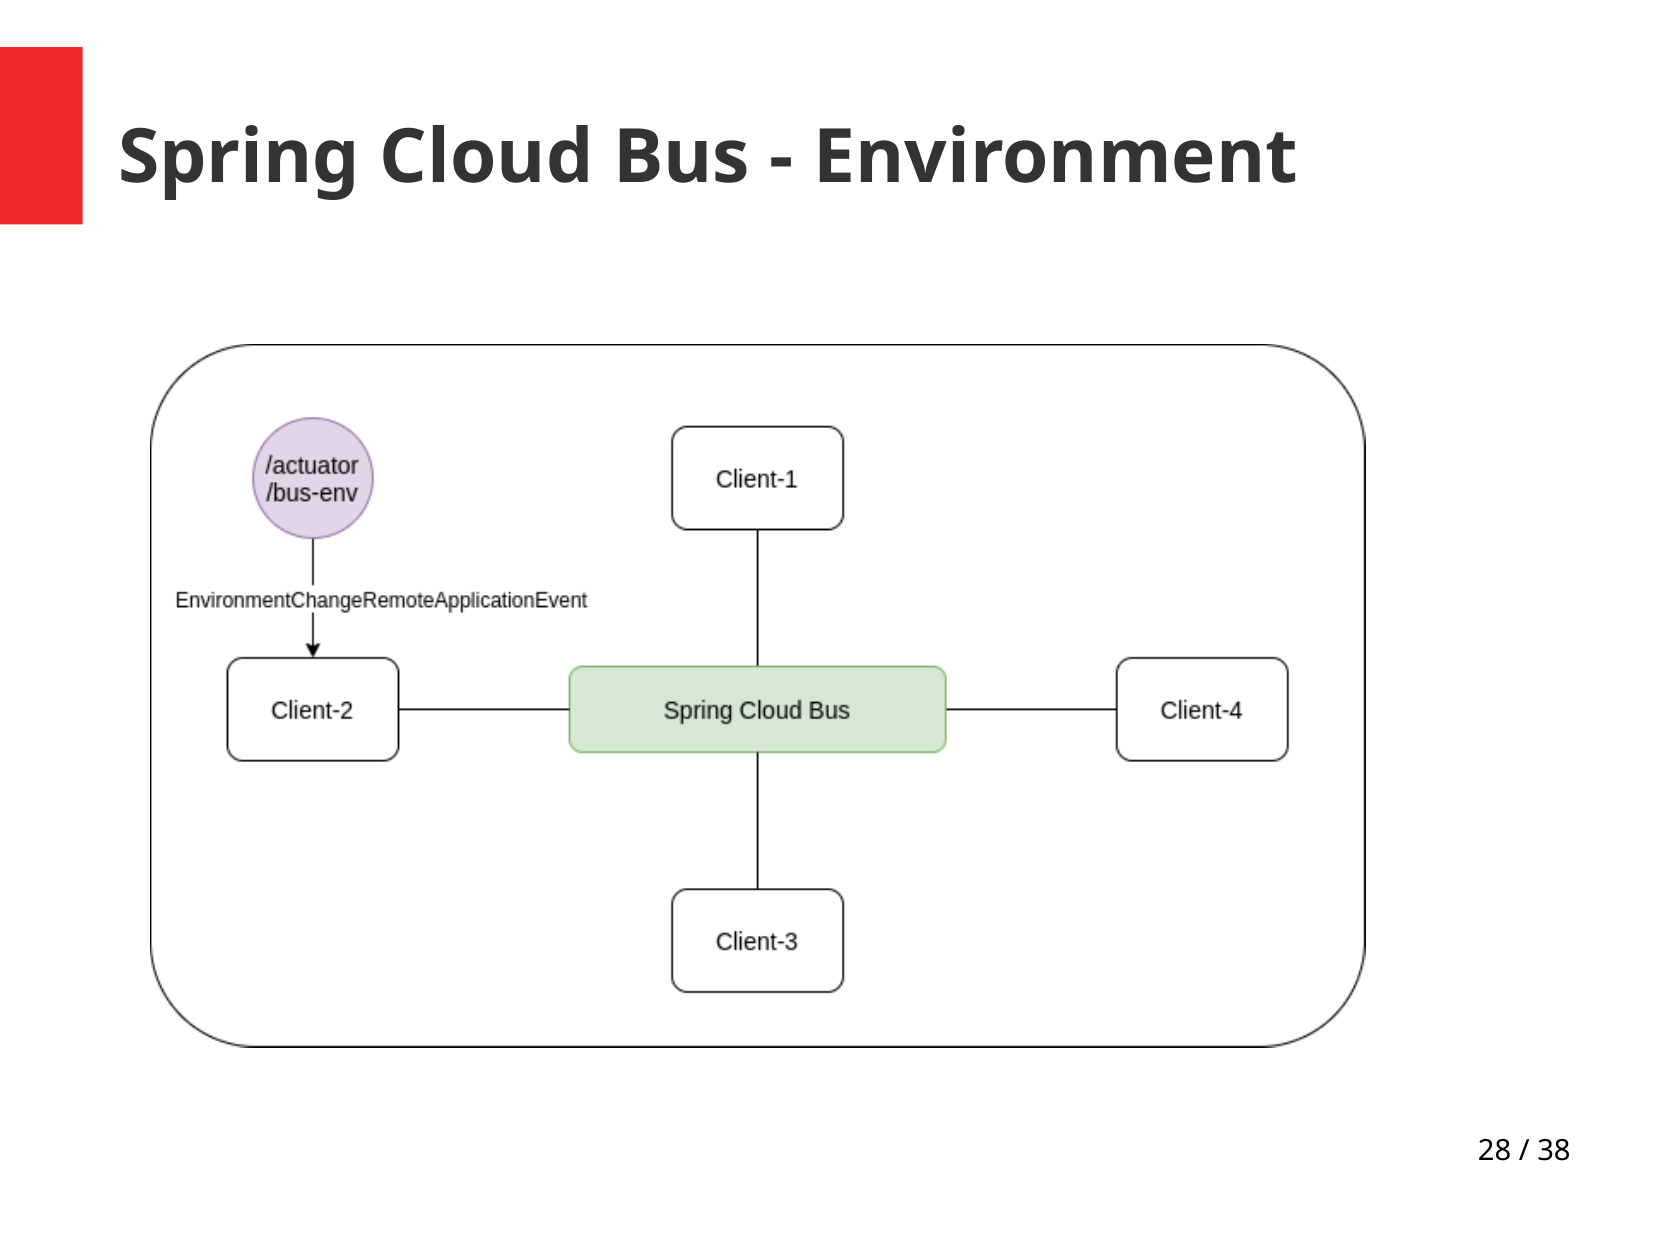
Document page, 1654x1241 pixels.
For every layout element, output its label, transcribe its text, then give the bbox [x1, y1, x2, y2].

title Spring Cloud Bus - Environment [118, 49, 1571, 257]
picture [150, 344, 1366, 1048]
